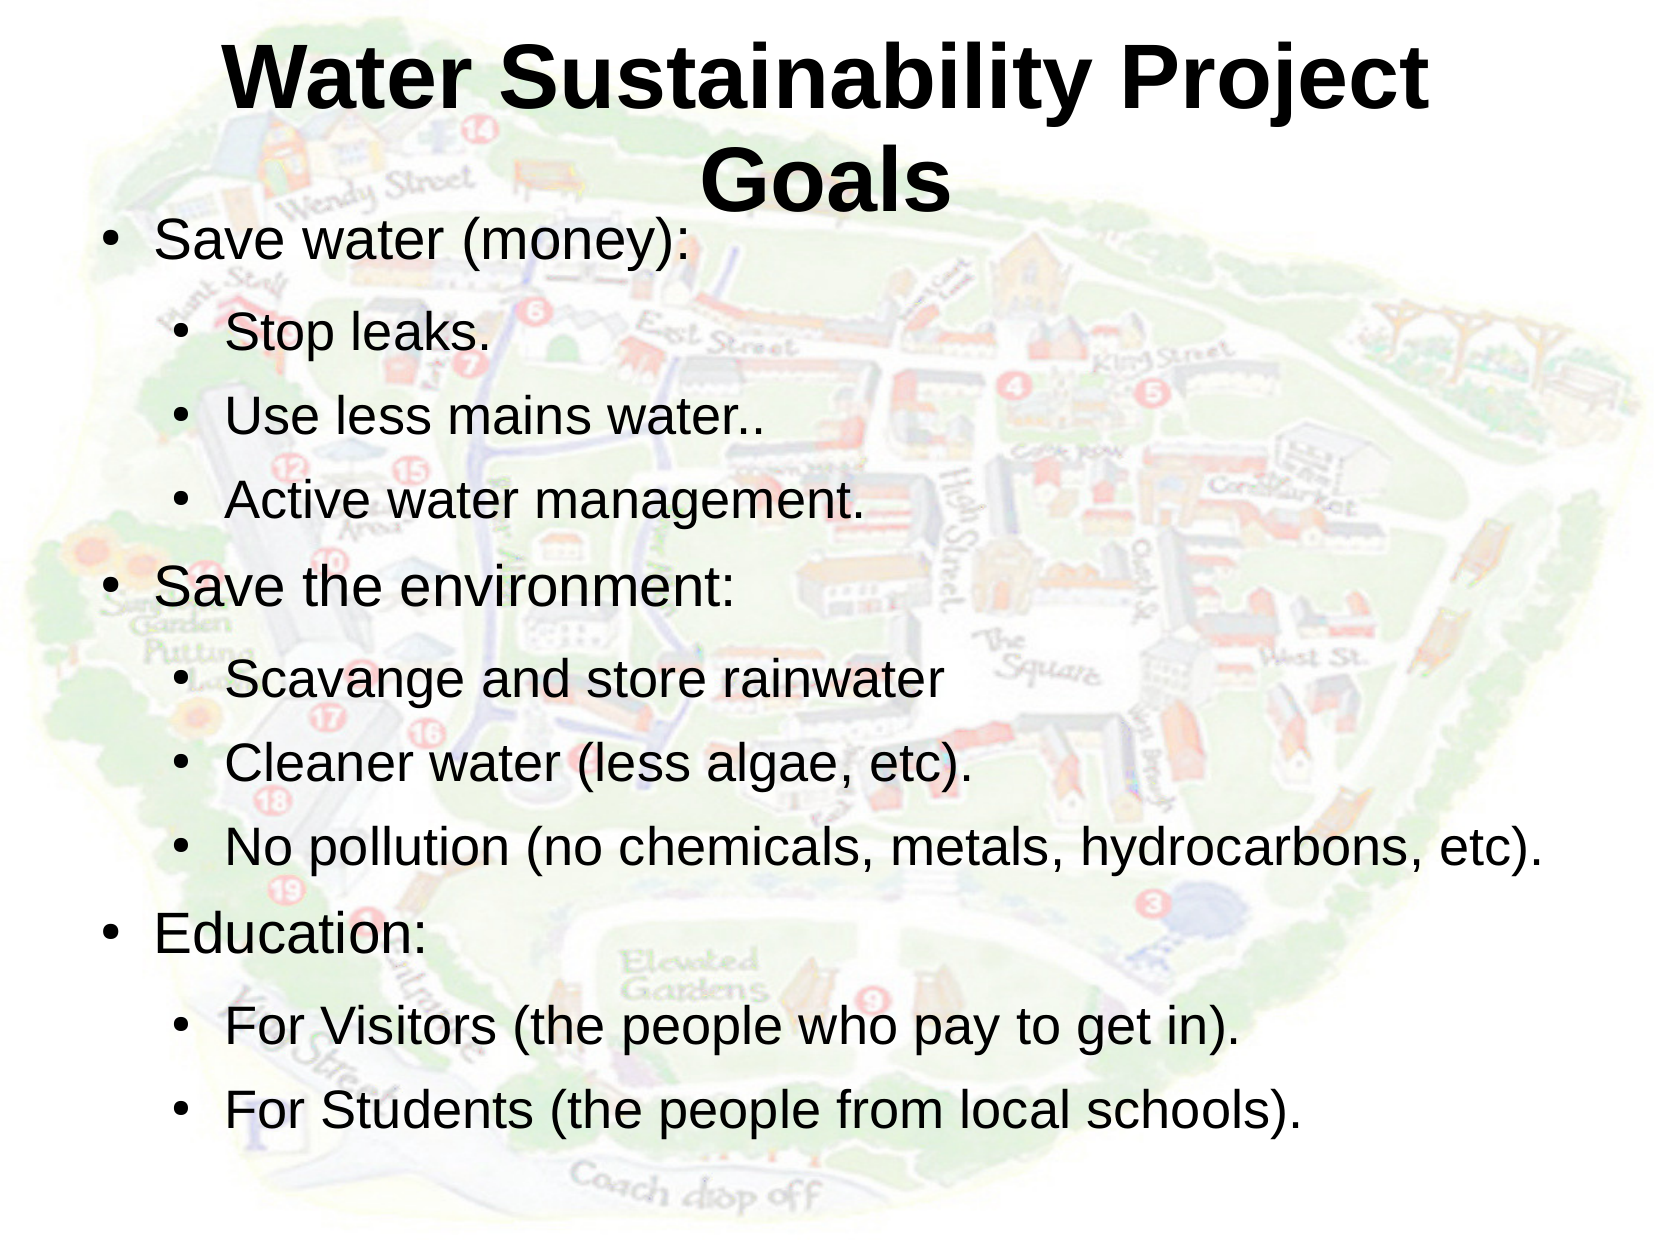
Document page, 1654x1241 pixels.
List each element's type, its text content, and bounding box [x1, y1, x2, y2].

list Save water (money): Stop leaks. Use less mains water.. Active water management. Save the environment: Scavange and store rainwater Cleaner water (less algae, etc). No pollution (no chemicals, metals, hydrocarbons, etc). Education: For Visitors (the people who pay to get in). For Students (the people from local schools). [82, 206, 1571, 1152]
title Water Sustainability Project Goals [82, 25, 1571, 206]
picture [0, 0, 1654, 1241]
